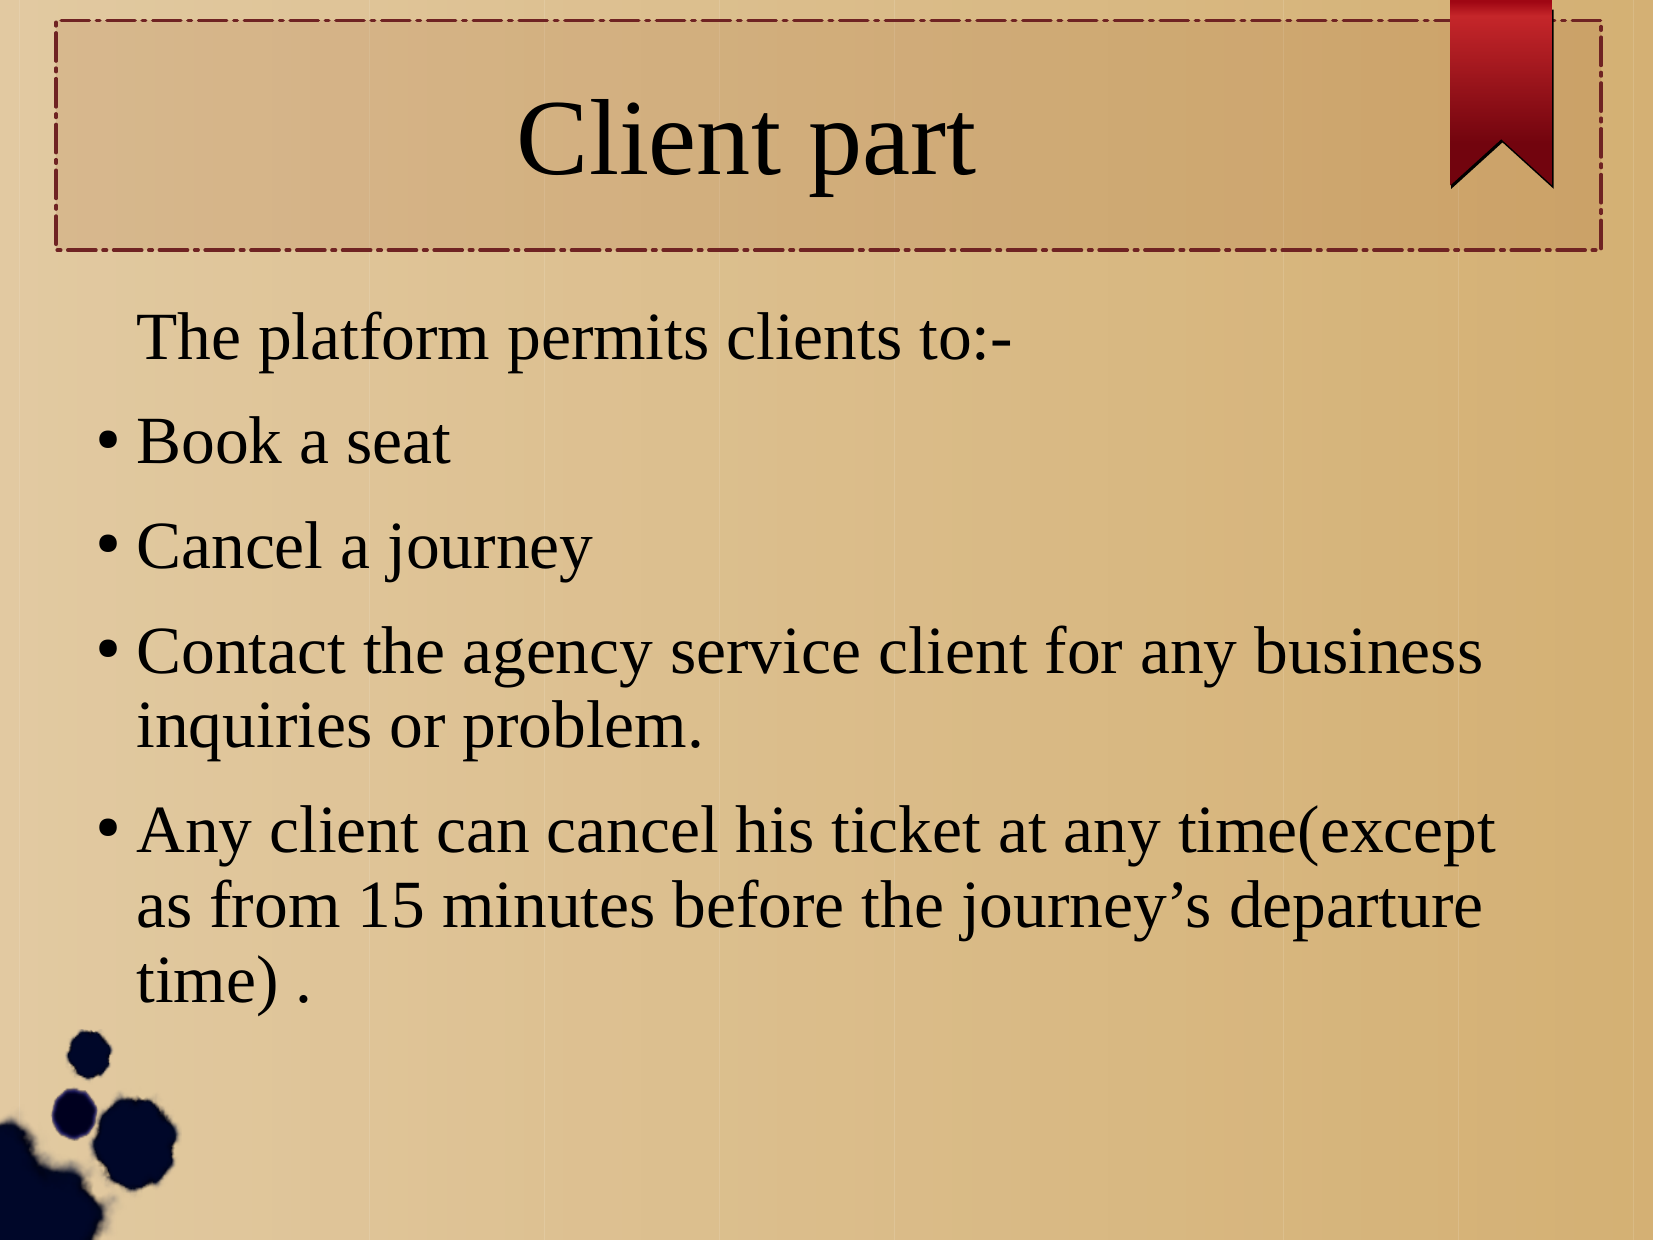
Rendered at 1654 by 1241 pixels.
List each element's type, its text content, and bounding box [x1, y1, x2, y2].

list The platform permits clients to:- Book a seat Cancel a journey Contact the agency service client for any business inquiries or problem. Any client can cancel his ticket at any time(except as from 15 minutes before the journey’s departure time) . [82, 299, 1571, 1019]
title Client part [82, 47, 1411, 229]
